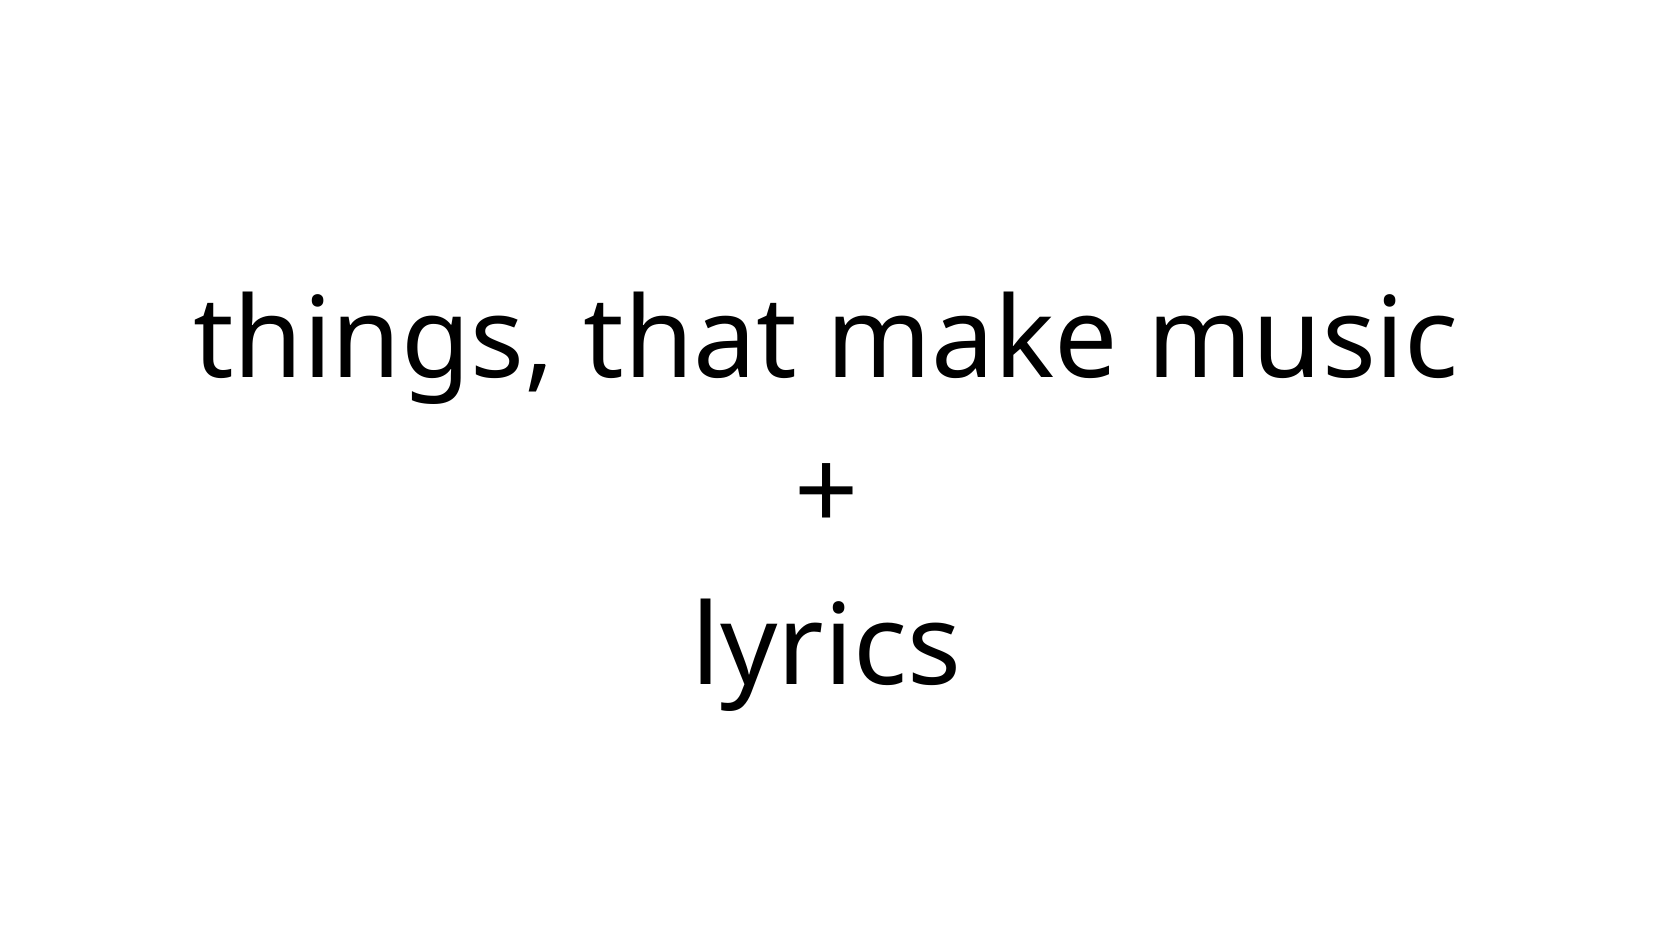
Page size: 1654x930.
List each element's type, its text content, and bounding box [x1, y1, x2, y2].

subtitle things, that make music + lyrics [82, 217, 1571, 757]
